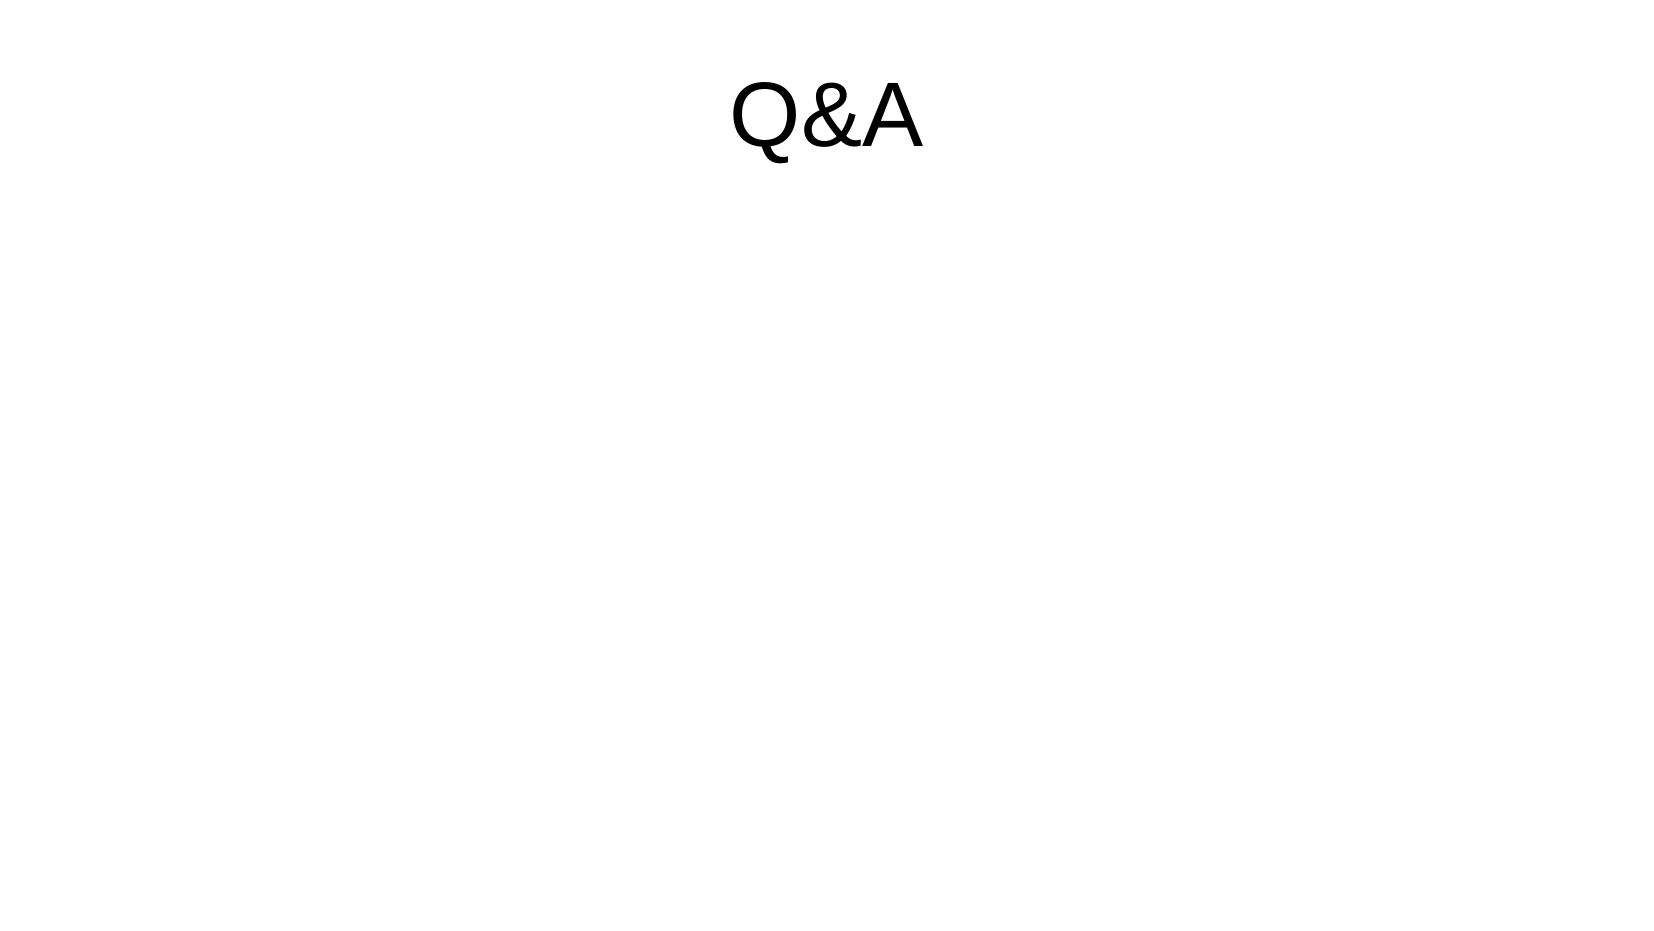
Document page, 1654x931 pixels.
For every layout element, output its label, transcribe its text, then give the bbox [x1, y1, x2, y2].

title Q&A [82, 37, 1571, 193]
